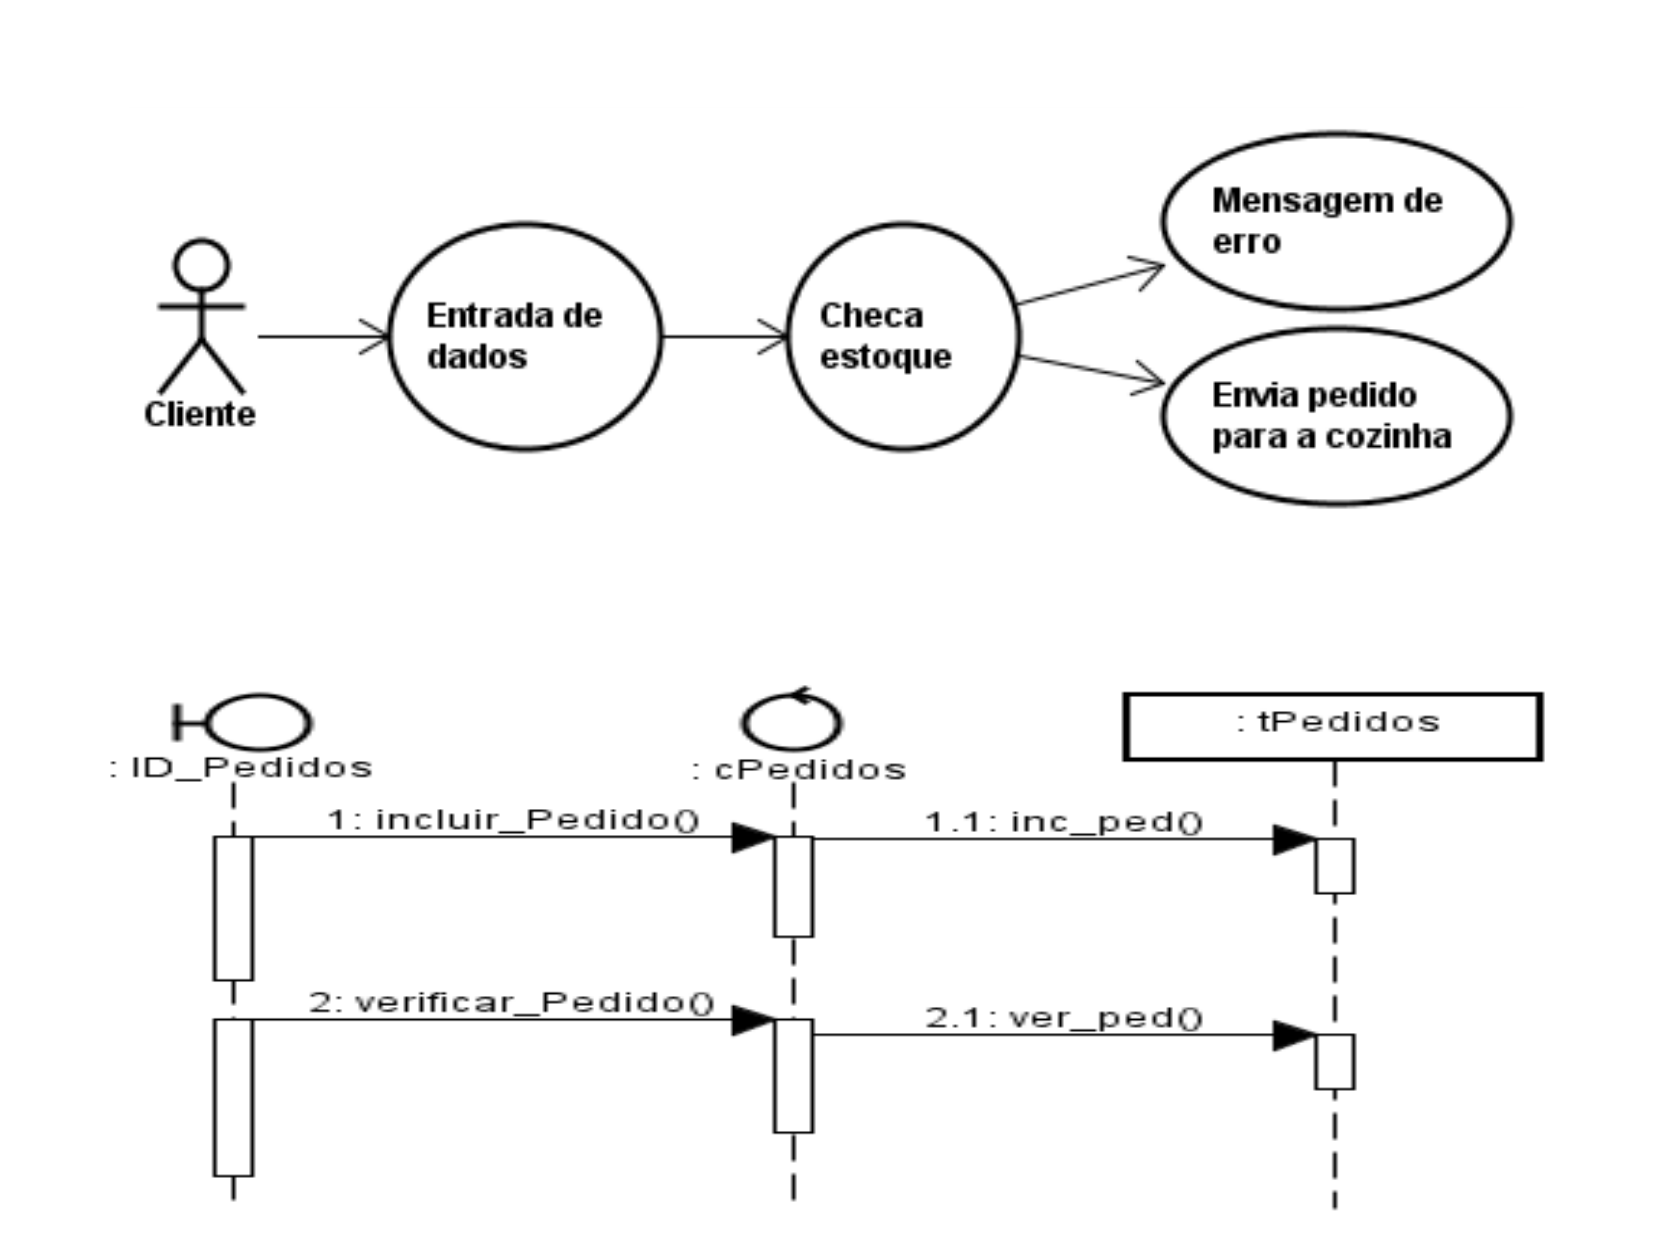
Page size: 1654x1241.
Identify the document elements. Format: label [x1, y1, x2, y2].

picture [129, 106, 1524, 520]
picture [94, 684, 1560, 1217]
